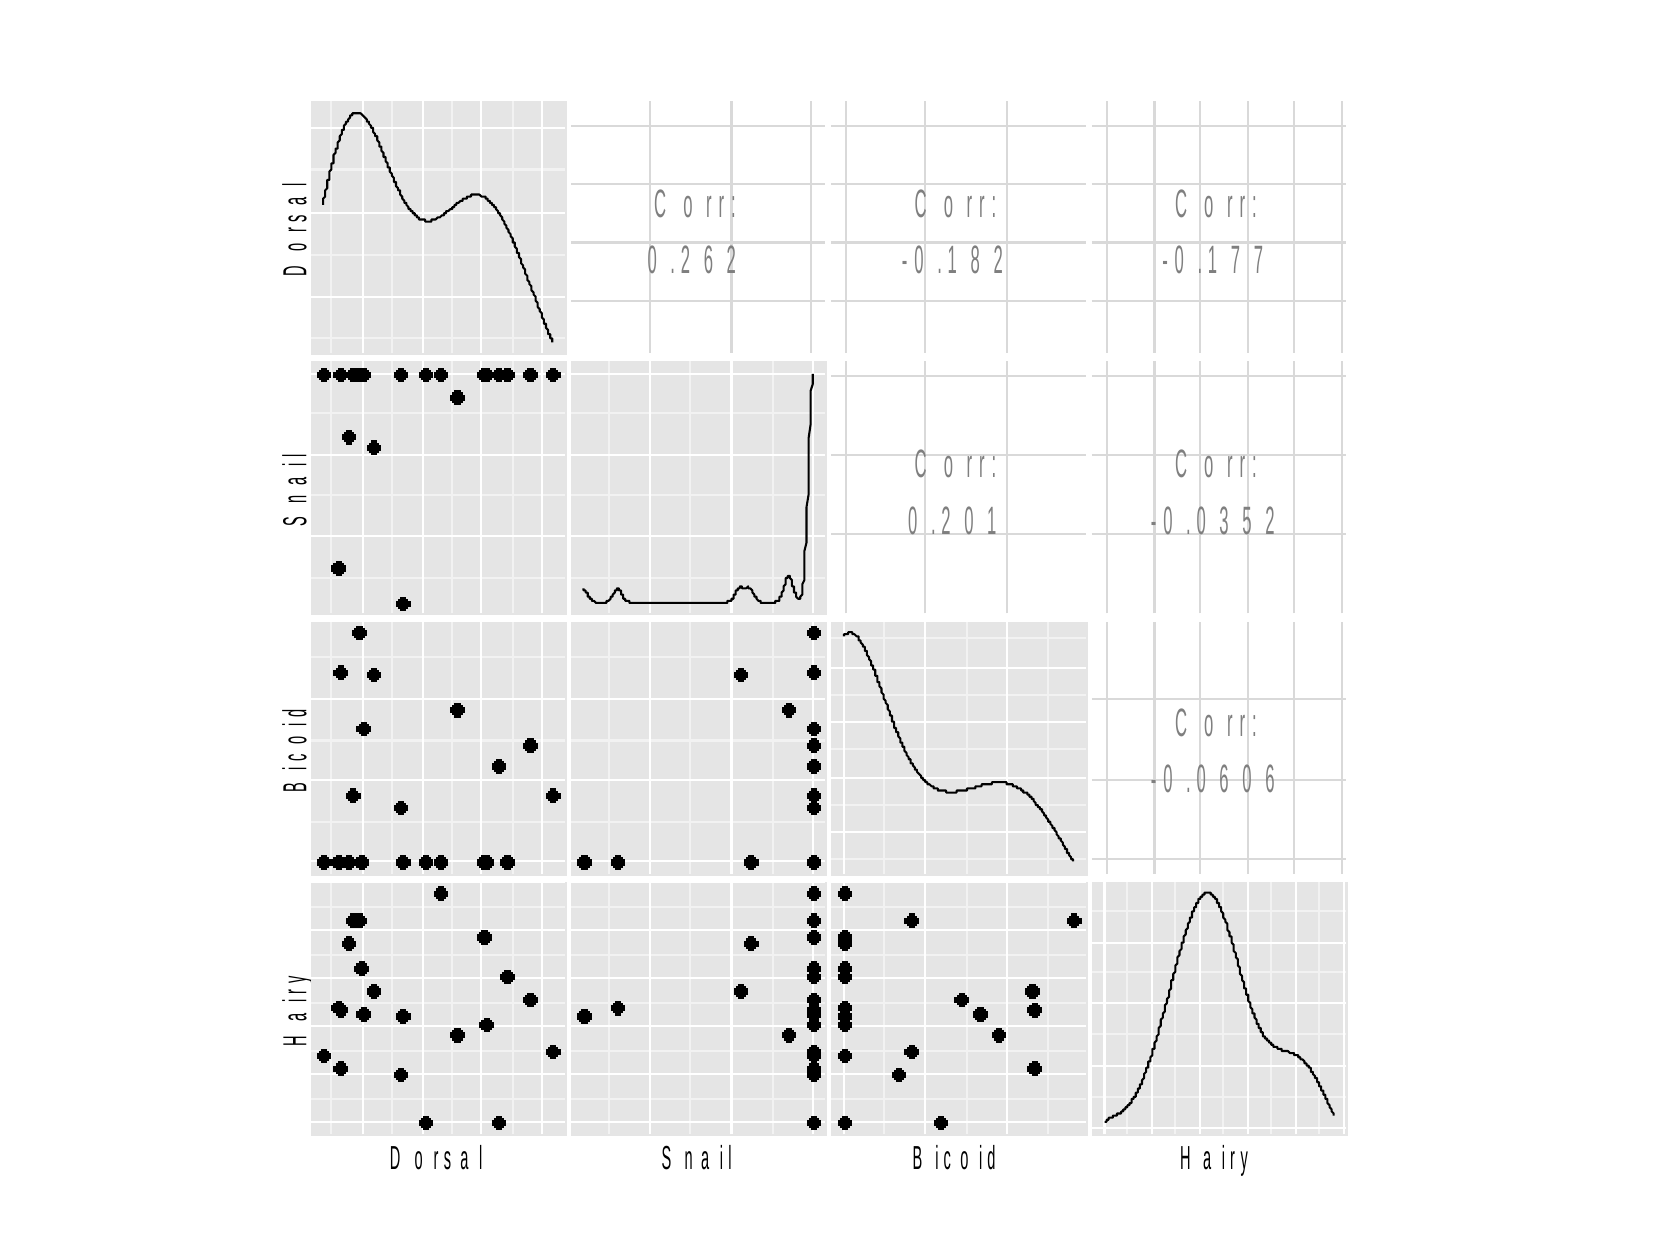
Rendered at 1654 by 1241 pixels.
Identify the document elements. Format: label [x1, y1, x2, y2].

picture [252, 42, 1405, 1193]
